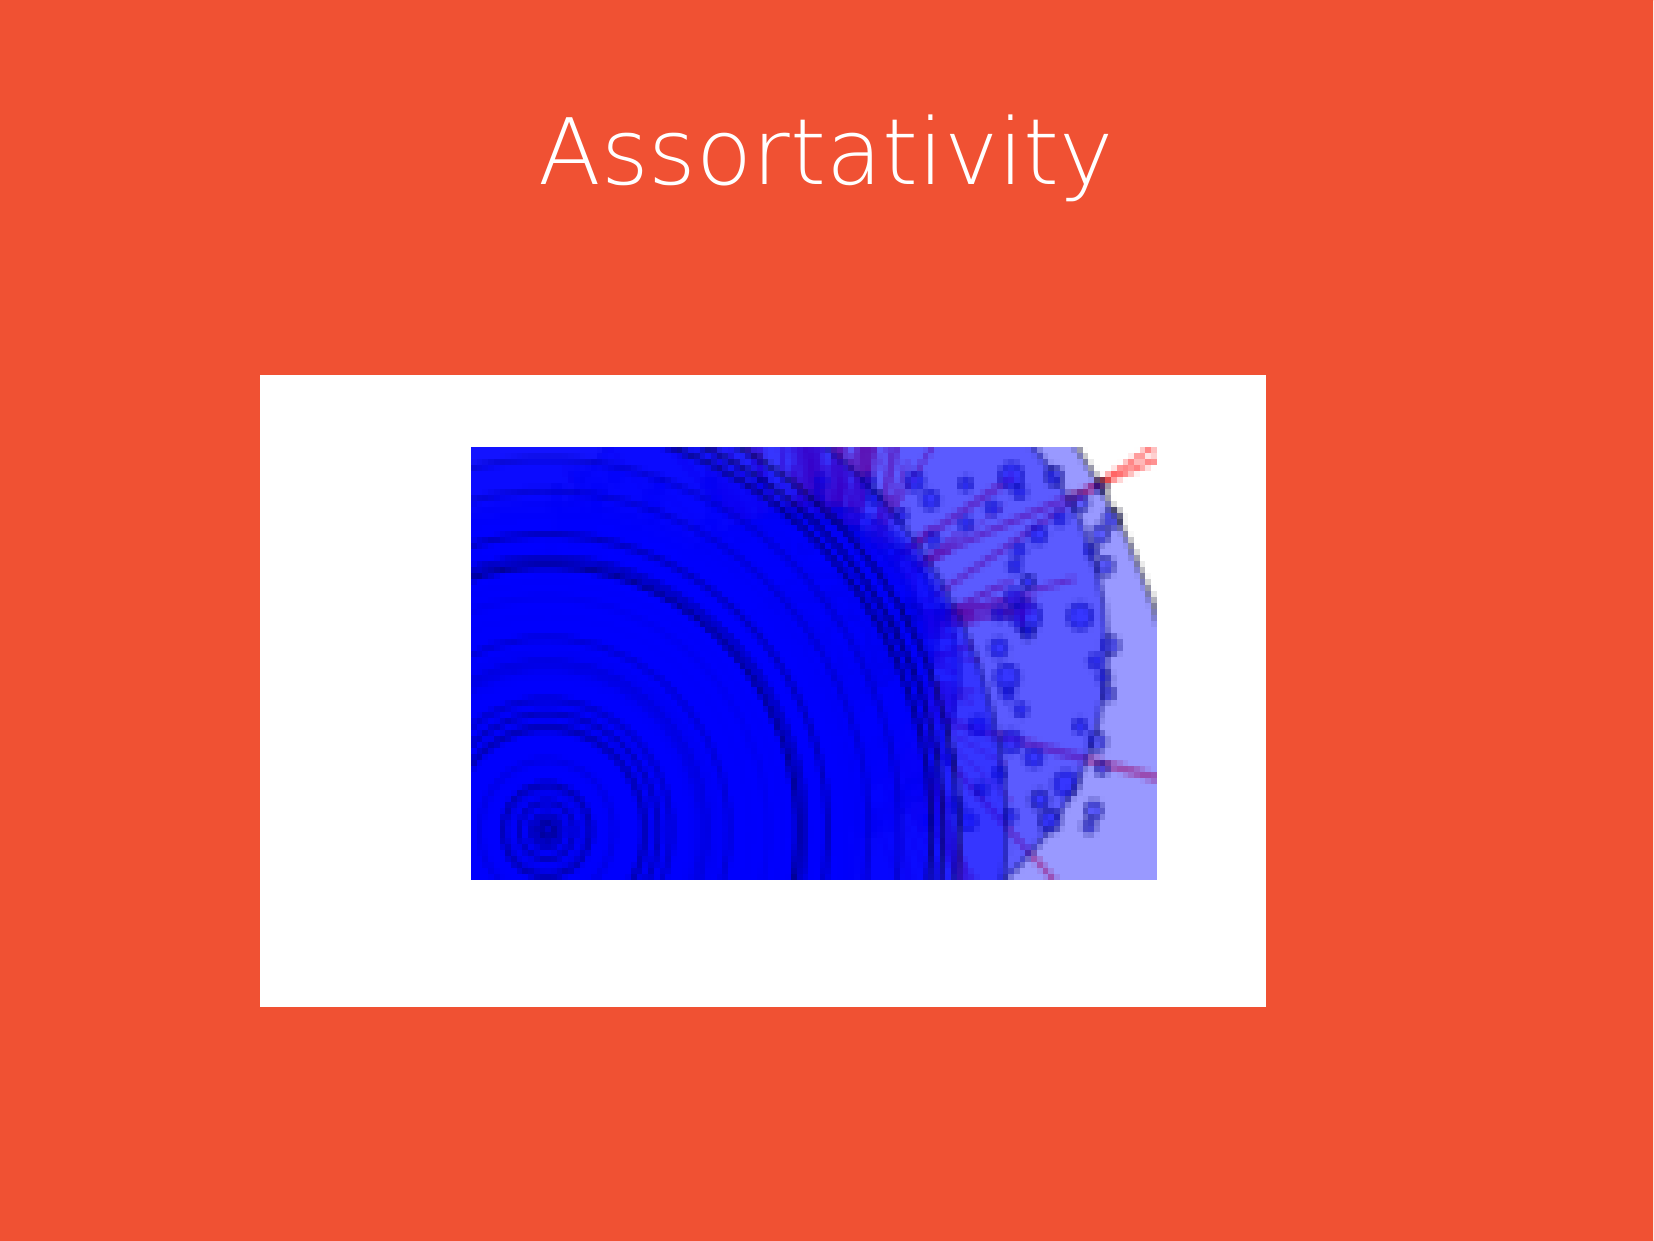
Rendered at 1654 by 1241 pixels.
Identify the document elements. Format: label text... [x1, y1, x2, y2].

picture [0, 0, 1654, 1241]
title Assortativity [82, 49, 1571, 257]
